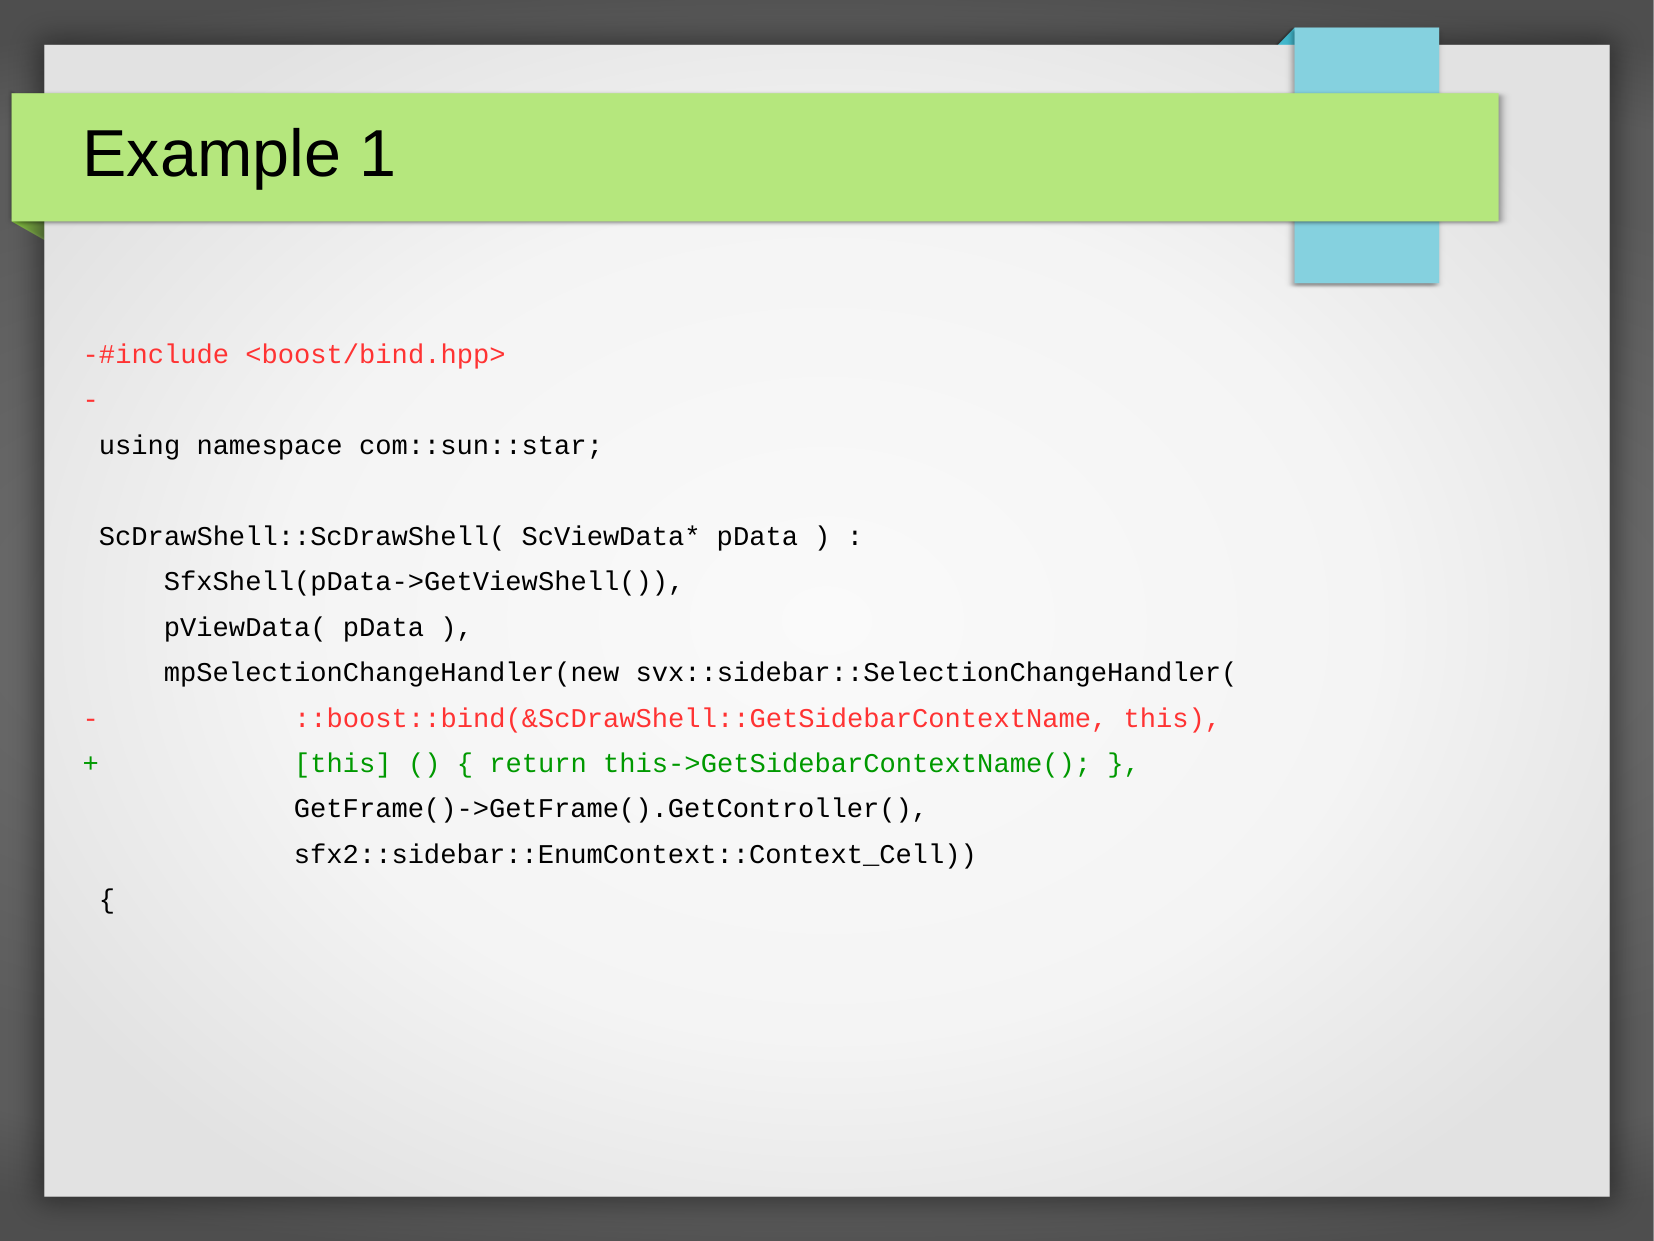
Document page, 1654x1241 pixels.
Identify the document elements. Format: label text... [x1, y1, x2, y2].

picture [0, 0, 1654, 1241]
title Example 1 [82, 94, 1264, 213]
list -#include <boost/bind.hpp> - using namespace com::sun::star; ScDrawShell::ScDrawShell( ScViewData* pData ) : SfxShell(pData->GetViewShell()), pViewData( pData ), mpSelectionChangeHandler(new svx::sidebar::SelectionChangeHandler( - ::boost::bind(&ScDrawShell::GetSidebarContextName, this), + [this] () { return this->GetSidebarContextName(); }, GetFrame()->GetFrame().GetController(), sfx2::sidebar::EnumContext::Context_Cell)) { [82, 295, 1571, 1015]
